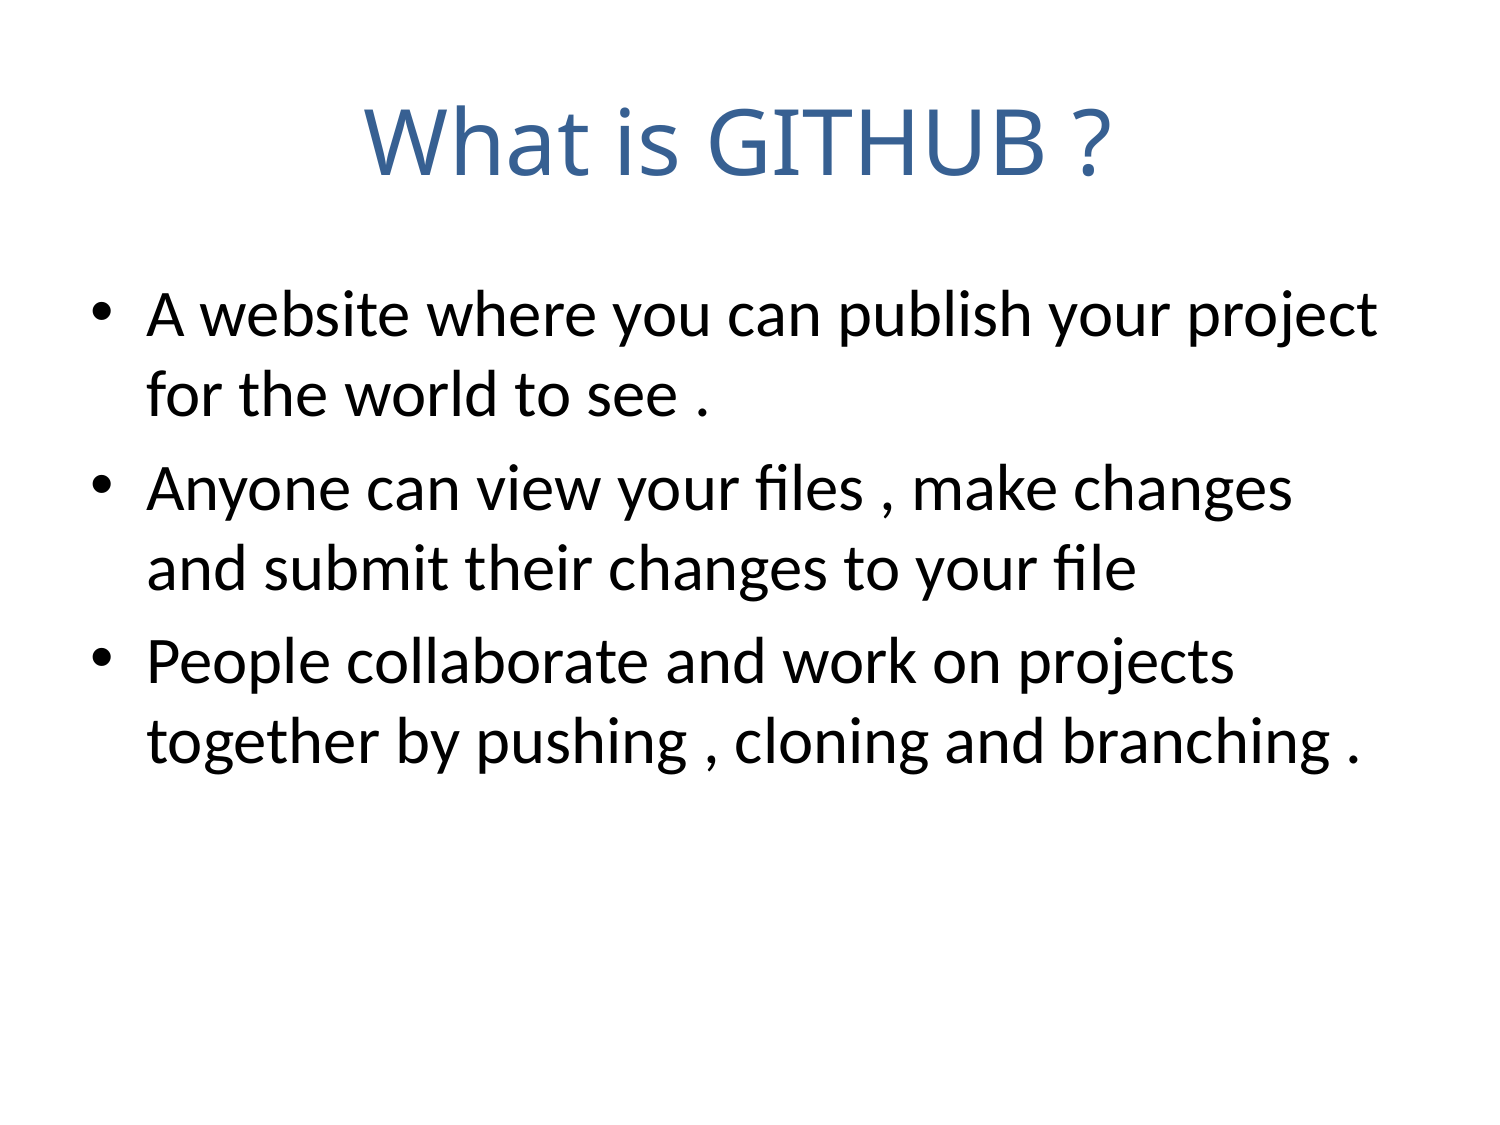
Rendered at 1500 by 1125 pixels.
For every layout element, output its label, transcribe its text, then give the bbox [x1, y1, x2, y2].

list A website where you can publish your project for the world to see . Anyone can view your files , make changes and submit their changes to your file People collaborate and work on projects together by pushing , cloning and branching . [75, 262, 1425, 1005]
title What is GITHUB ? [75, 45, 1425, 233]
